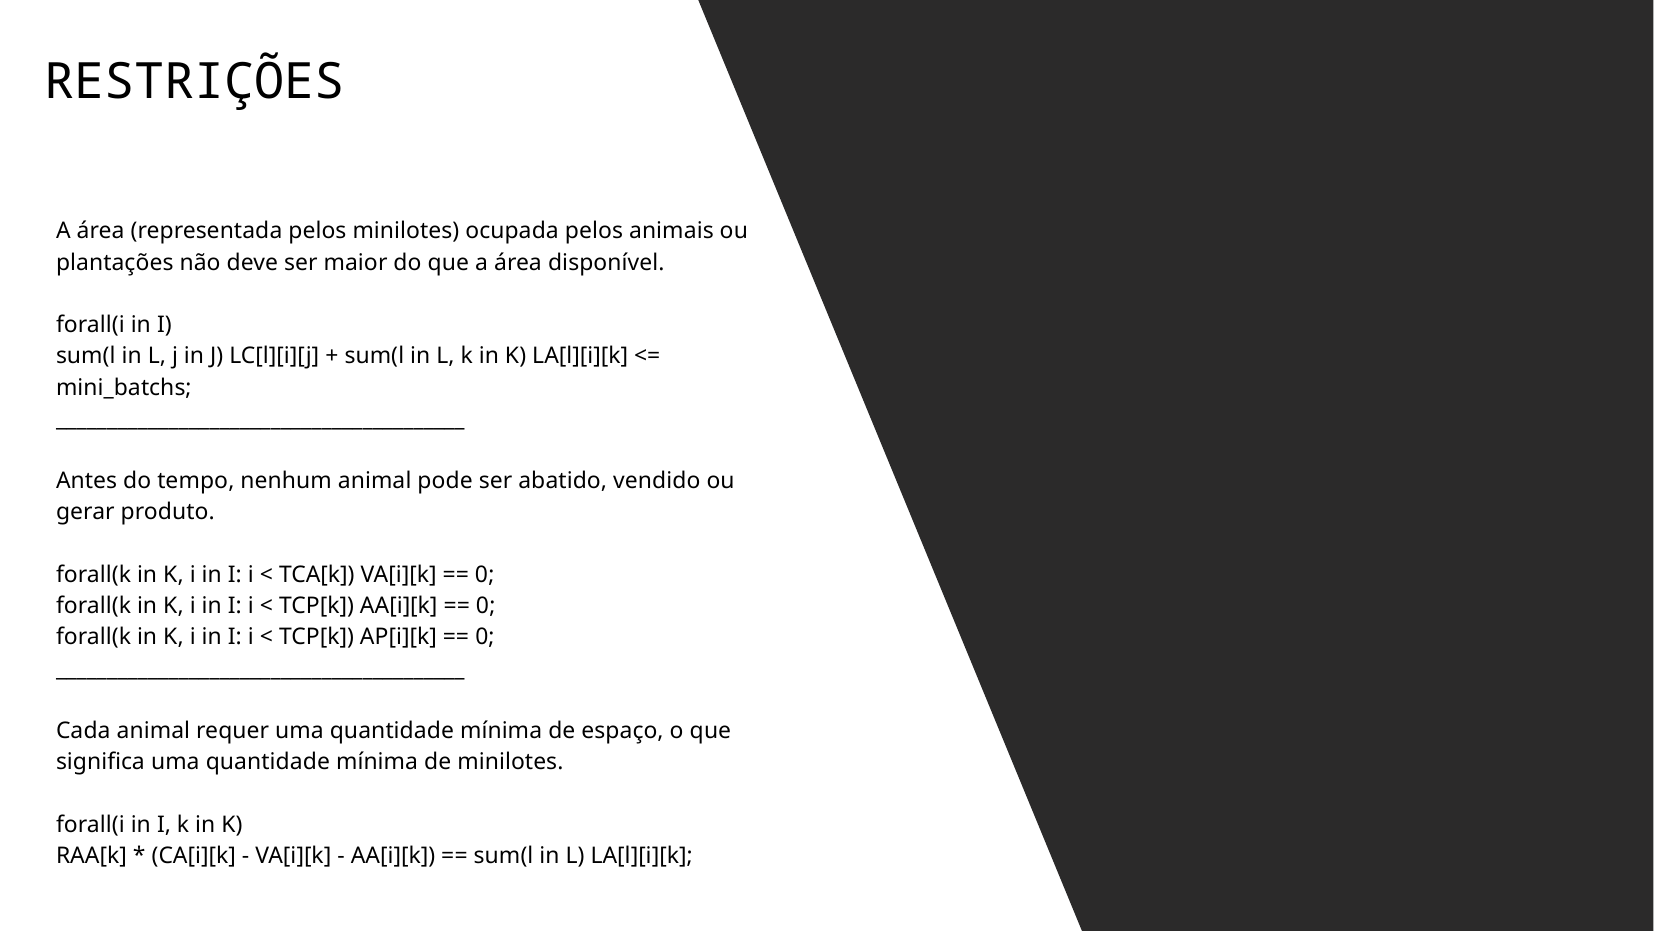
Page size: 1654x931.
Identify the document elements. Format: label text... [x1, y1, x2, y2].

text_box A área (representada pelos minilotes) ocupada pelos animais ou plantações não deve ser maior do que a área disponível. forall(i in I) sum(l in L, j in J) LC[l][i][j] + sum(l in L, k in K) LA[l][i][k] <= mini_batchs; ________________________________________ Antes do tempo, nenhum animal pode ser abatido, vendido ou gerar produto. forall(k in K, i in I: i < TCA[k]) VA[i][k] == 0; forall(k in K, i in I: i < TCP[k]) AA[i][k] == 0; forall(k in K, i in I: i < TCP[k]) AP[i][k] == 0; ________________________________________ Cada animal requer uma quantidade mínima de espaço, o que significa uma quantidade mínima de minilotes. forall(i in I, k in K) RAA[k] * (CA[i][k] - VA[i][k] - AA[i][k]) == sum(l in L) LA[l][i][k]; [41, 206, 768, 861]
text_box RESTRIÇÕES [29, 37, 438, 190]
text_box [698, 0, 1654, 931]
